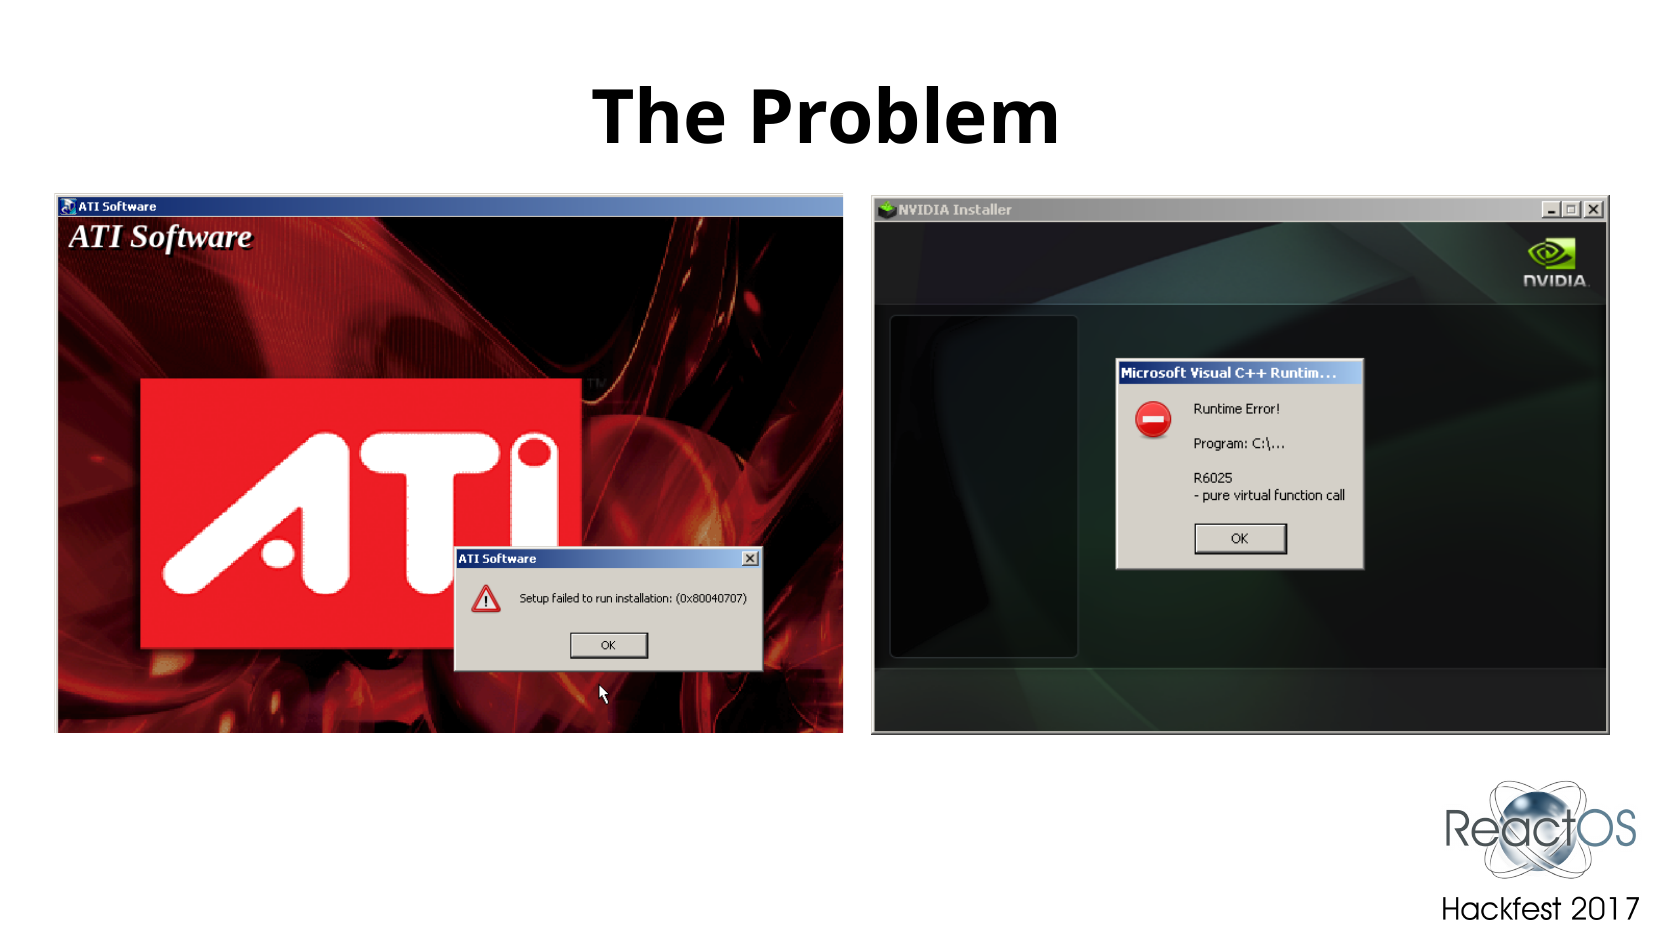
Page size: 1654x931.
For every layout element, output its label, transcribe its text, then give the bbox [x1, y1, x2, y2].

picture [871, 195, 1610, 735]
picture [54, 192, 844, 733]
title The Problem [82, 37, 1571, 193]
picture [1440, 779, 1642, 920]
